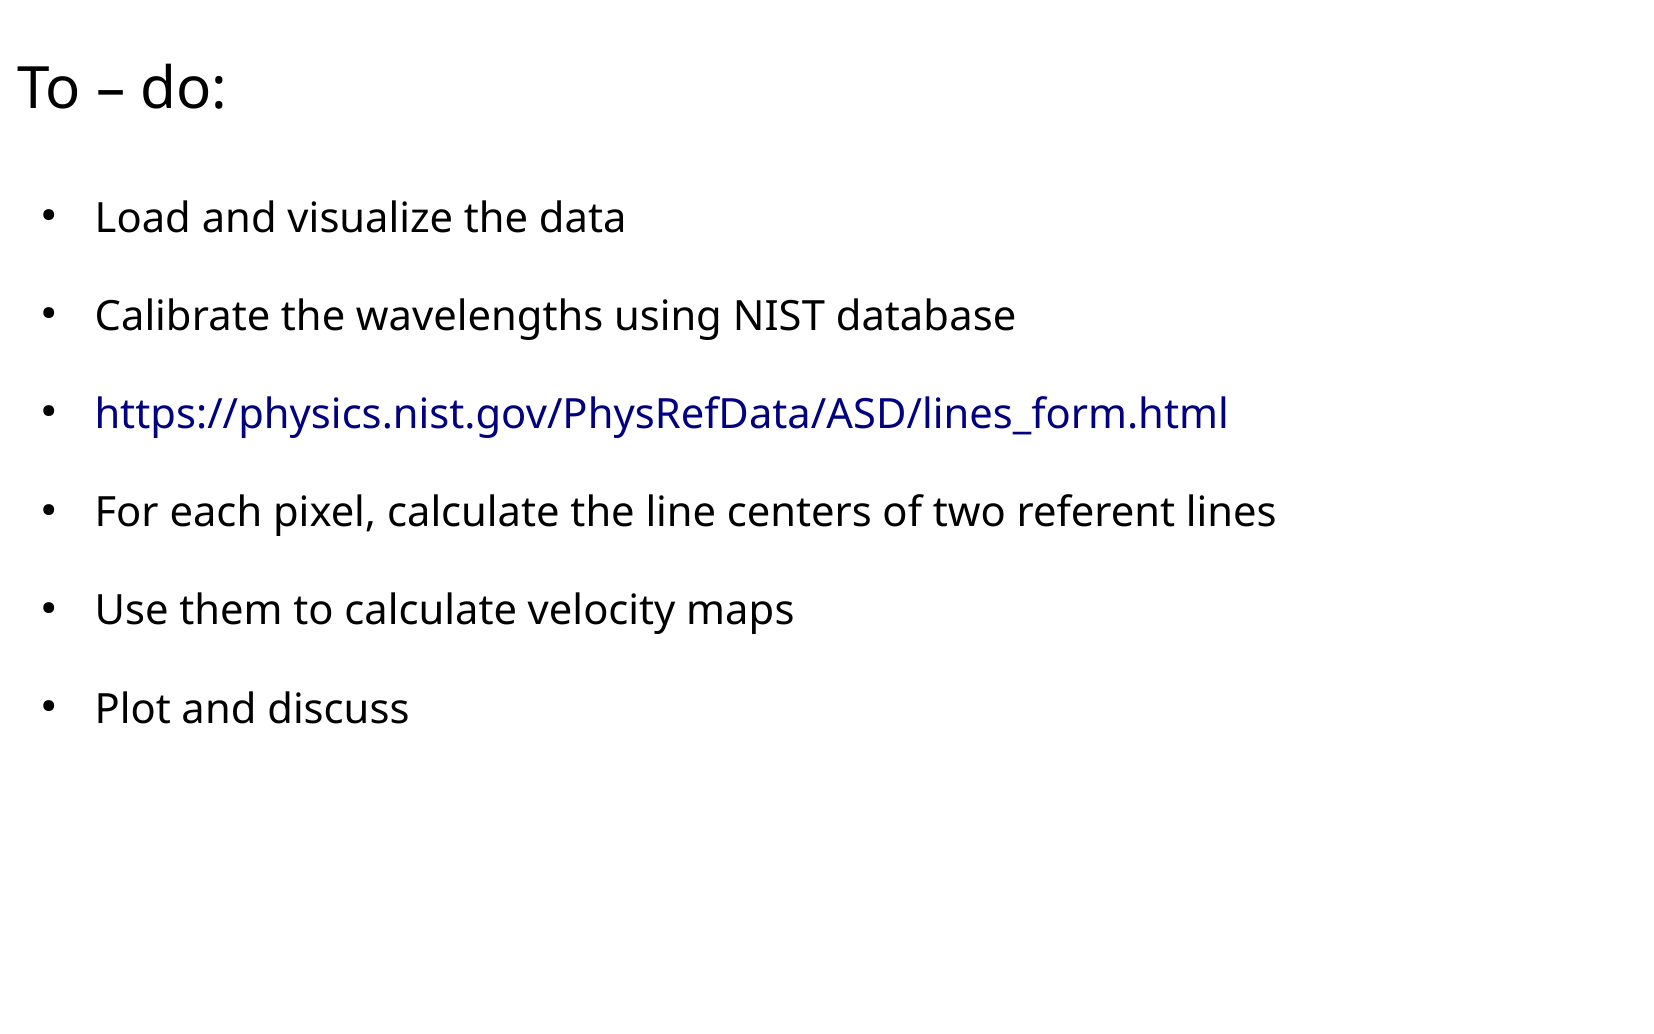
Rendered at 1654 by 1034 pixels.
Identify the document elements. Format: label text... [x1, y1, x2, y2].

list Load and visualize the data Calibrate the wavelengths using NIST database https://physics.nist.gov/PhysRefData/ASD/lines_form.html For each pixel, calculate the line centers of two referent lines Use them to calculate velocity maps Plot and discuss [23, 178, 1636, 860]
title To – do: [17, 21, 1506, 151]
